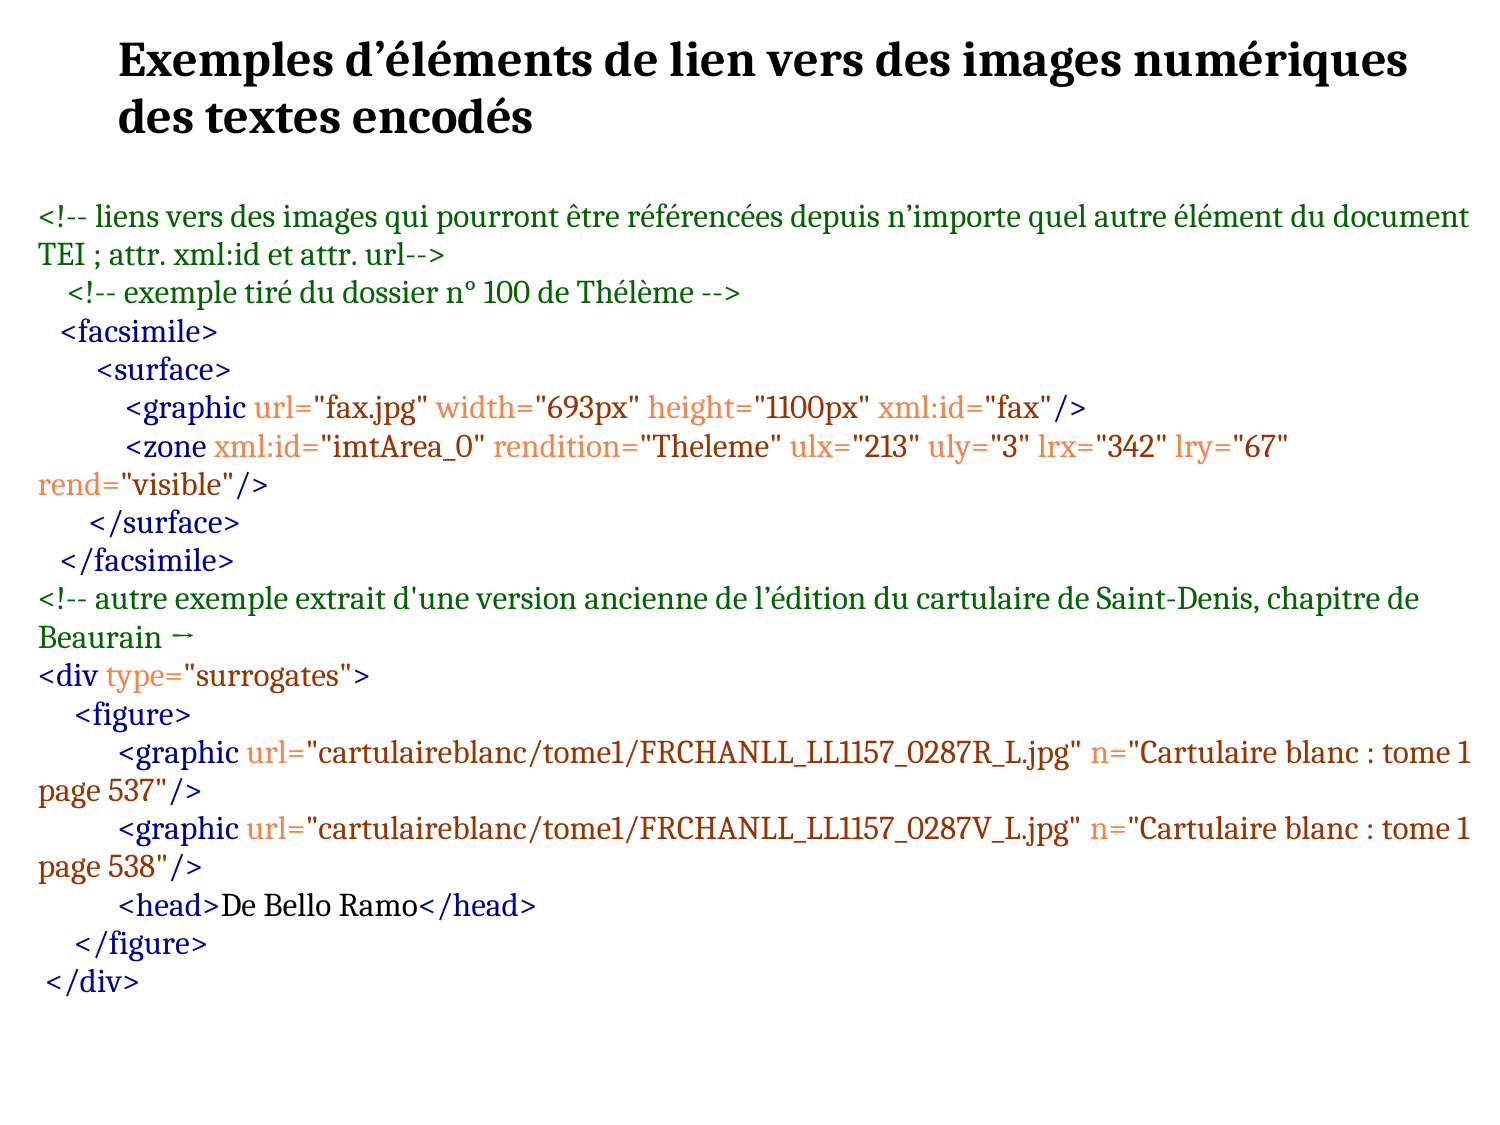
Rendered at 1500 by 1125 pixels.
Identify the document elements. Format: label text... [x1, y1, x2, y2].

title Exemples d’éléments de lien vers des images numériques des textes encodés [118, 0, 1469, 175]
subtitle <!-- liens vers des images qui pourront être référencées depuis n’importe quel autre élément du document TEI ; attr. xml:id et attr. url--> <!-- exemple tiré du dossier n° 100 de Thélème --> <facsimile> <surface> <graphic url="fax.jpg" width="693px" height="1100px" xml:id="fax"/> <zone xml:id="imtArea_0" rendition="Theleme" ulx="213" uly="3" lrx="342" lry="67" rend="visible"/> </surface> </facsimile> <!-- autre exemple extrait d'une version ancienne de l’édition du cartulaire de Saint-Denis, chapitre de Beaurain → <div type="surrogates"> <figure> <graphic url="cartulaireblanc/tome1/FRCHANLL_LL1157_0287R_L.jpg" n="Cartulaire blanc : tome 1 page 537"/> <graphic url="cartulaireblanc/tome1/FRCHANLL_LL1157_0287V_L.jpg" n="Cartulaire blanc : tome 1 page 538"/> <head>De Bello Ramo</head> </figure> </div> [37, 175, 1477, 1125]
